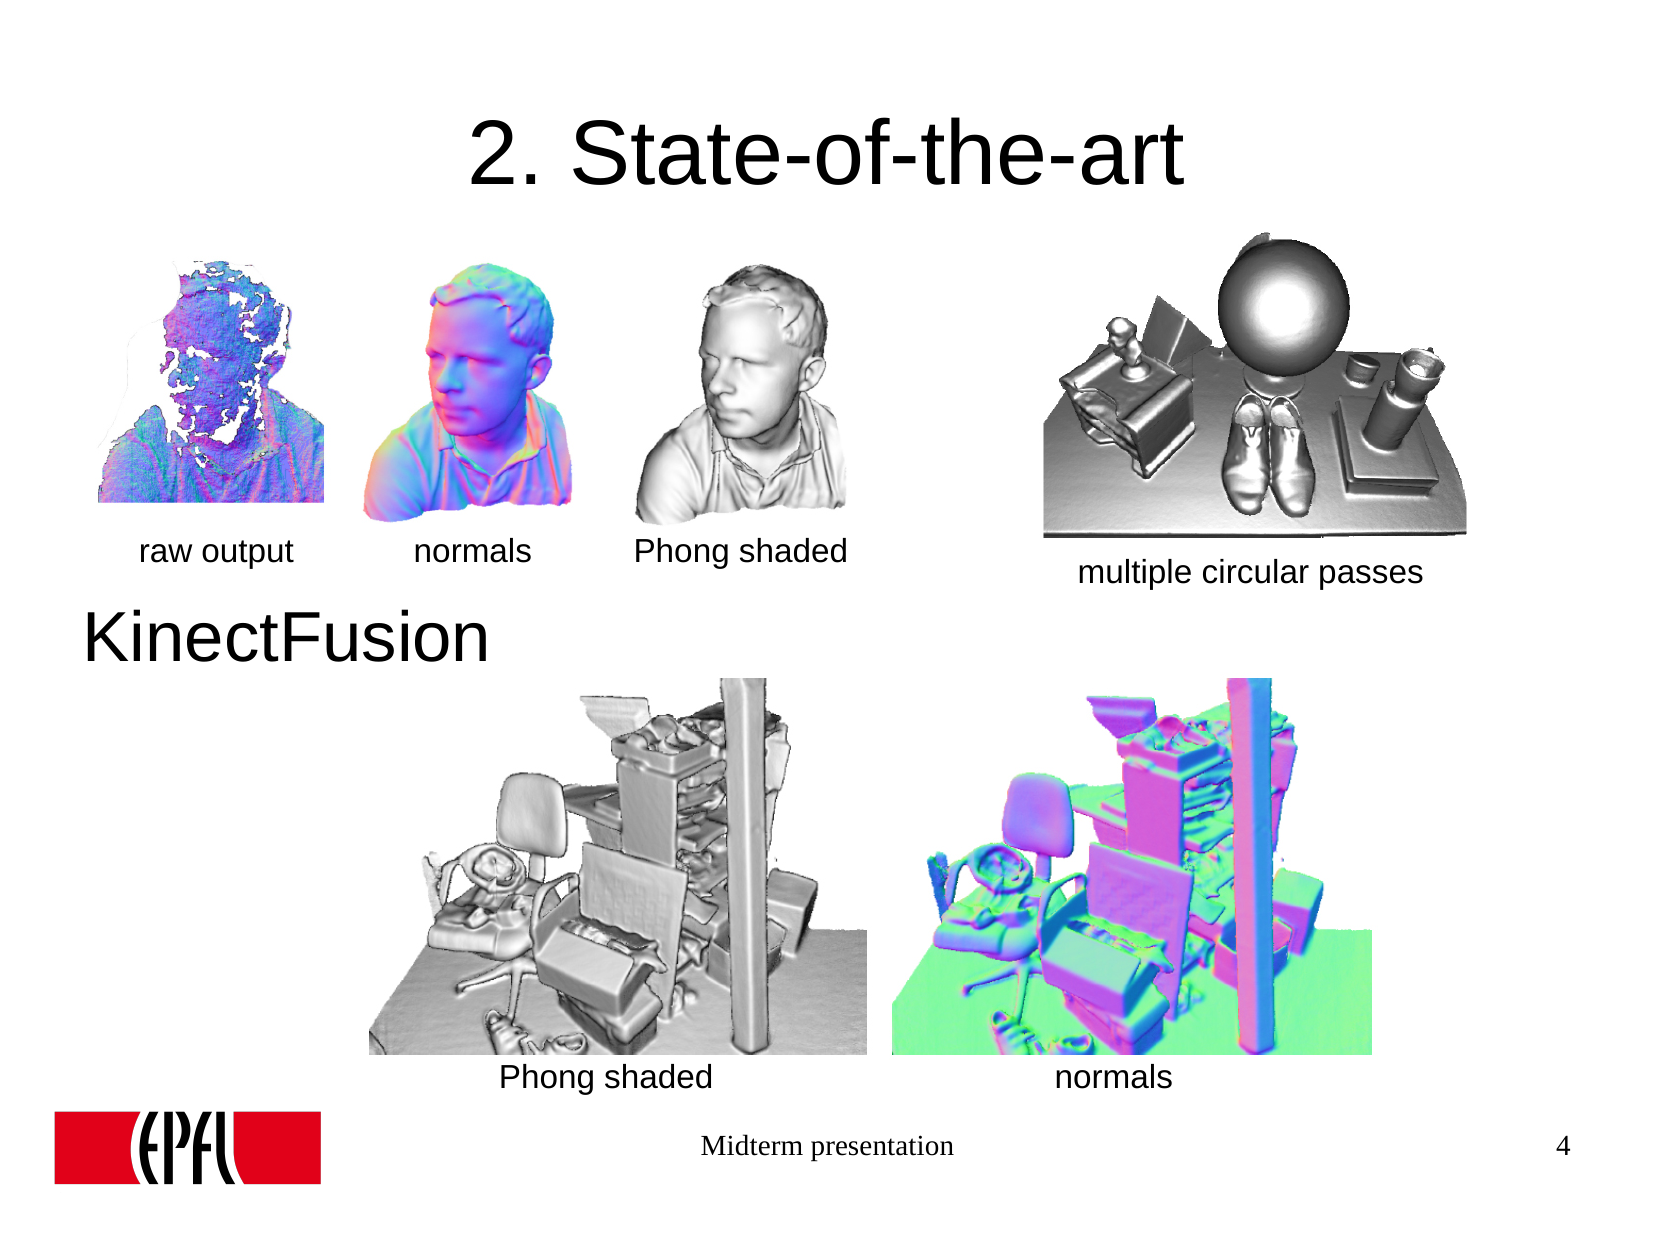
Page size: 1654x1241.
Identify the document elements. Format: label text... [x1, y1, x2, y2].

picture [47, 1104, 328, 1193]
text_box Phong shaded normals [484, 1051, 1359, 1151]
picture [1039, 230, 1471, 541]
text_box raw output normals Phong shaded [124, 525, 945, 583]
title 2. State-of-the-art [82, 49, 1571, 257]
picture [79, 225, 857, 531]
picture [360, 672, 1382, 1063]
subtitle KinectFusion [82, 578, 532, 696]
text_box multiple circular passes [1062, 546, 1489, 599]
